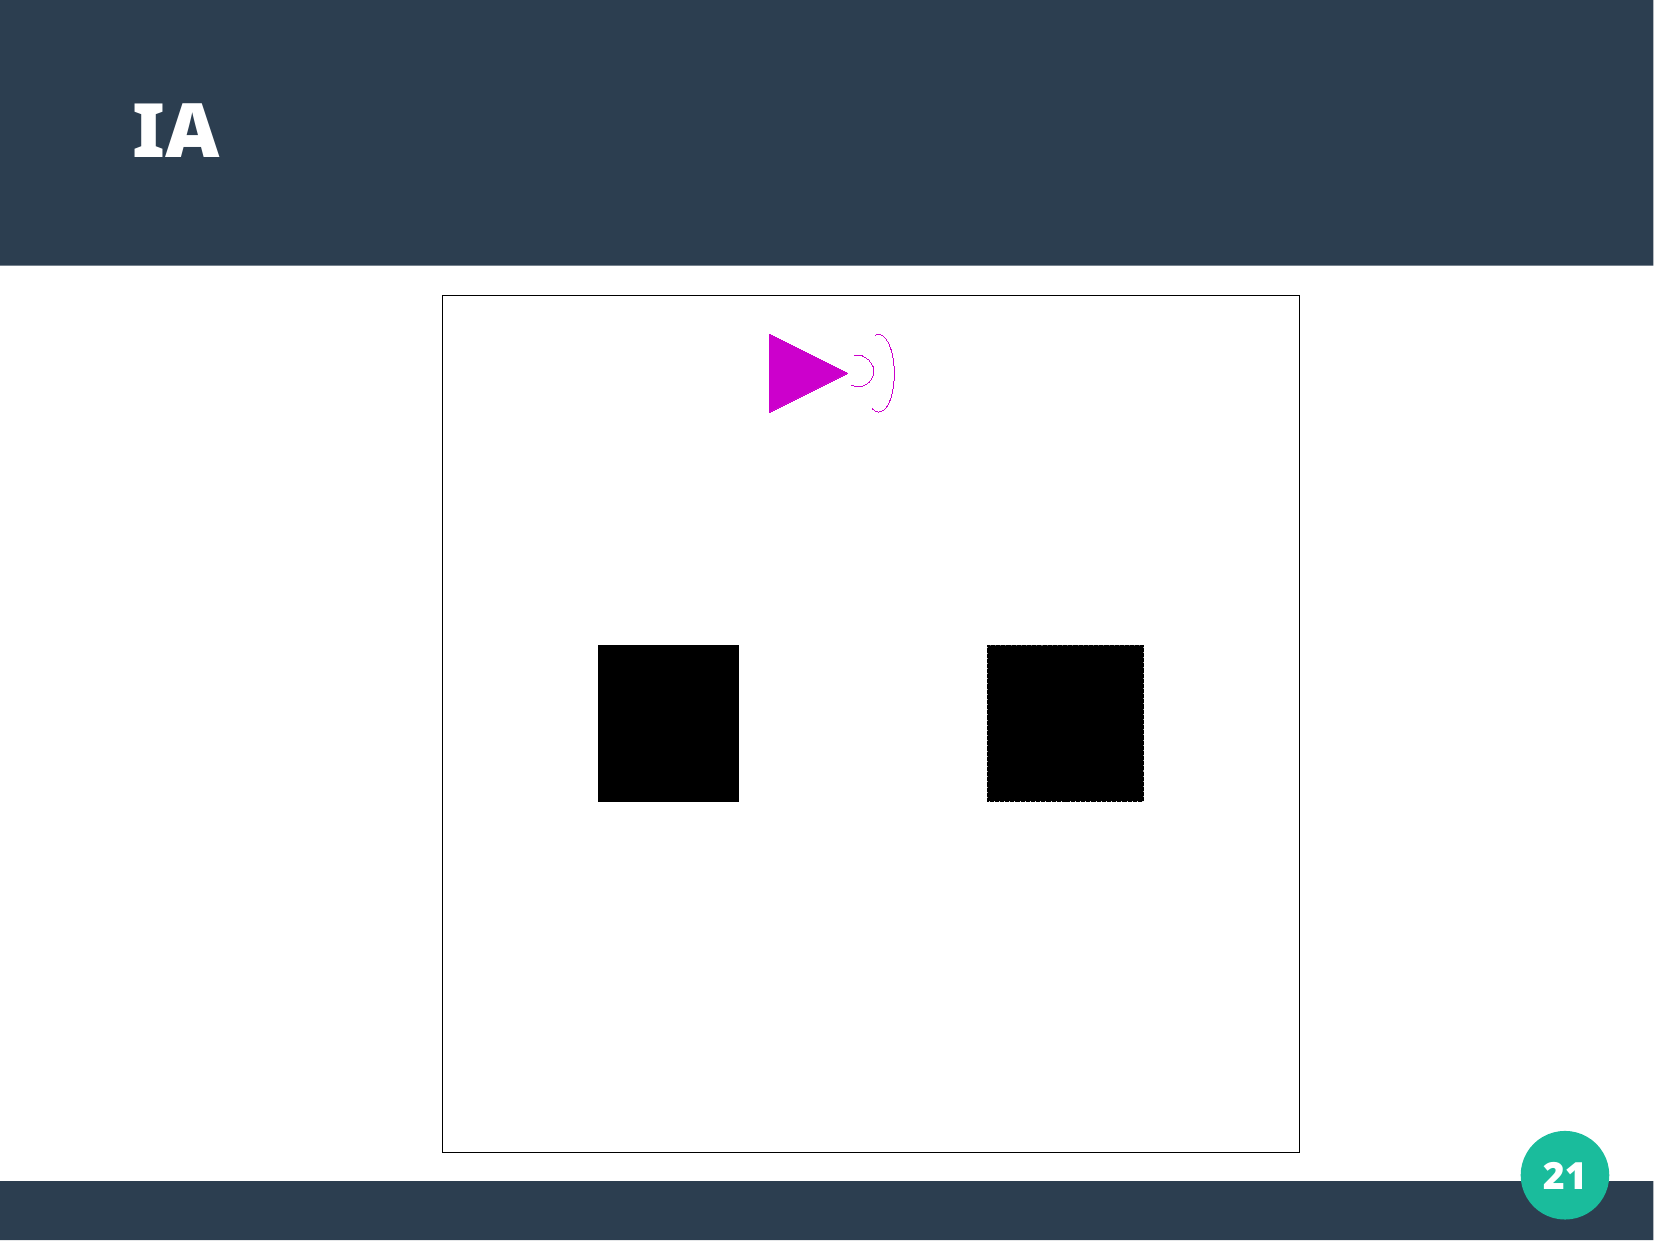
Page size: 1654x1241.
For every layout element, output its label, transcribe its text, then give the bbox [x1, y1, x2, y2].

text_box [442, 295, 1300, 1153]
title IA [59, 49, 1595, 207]
